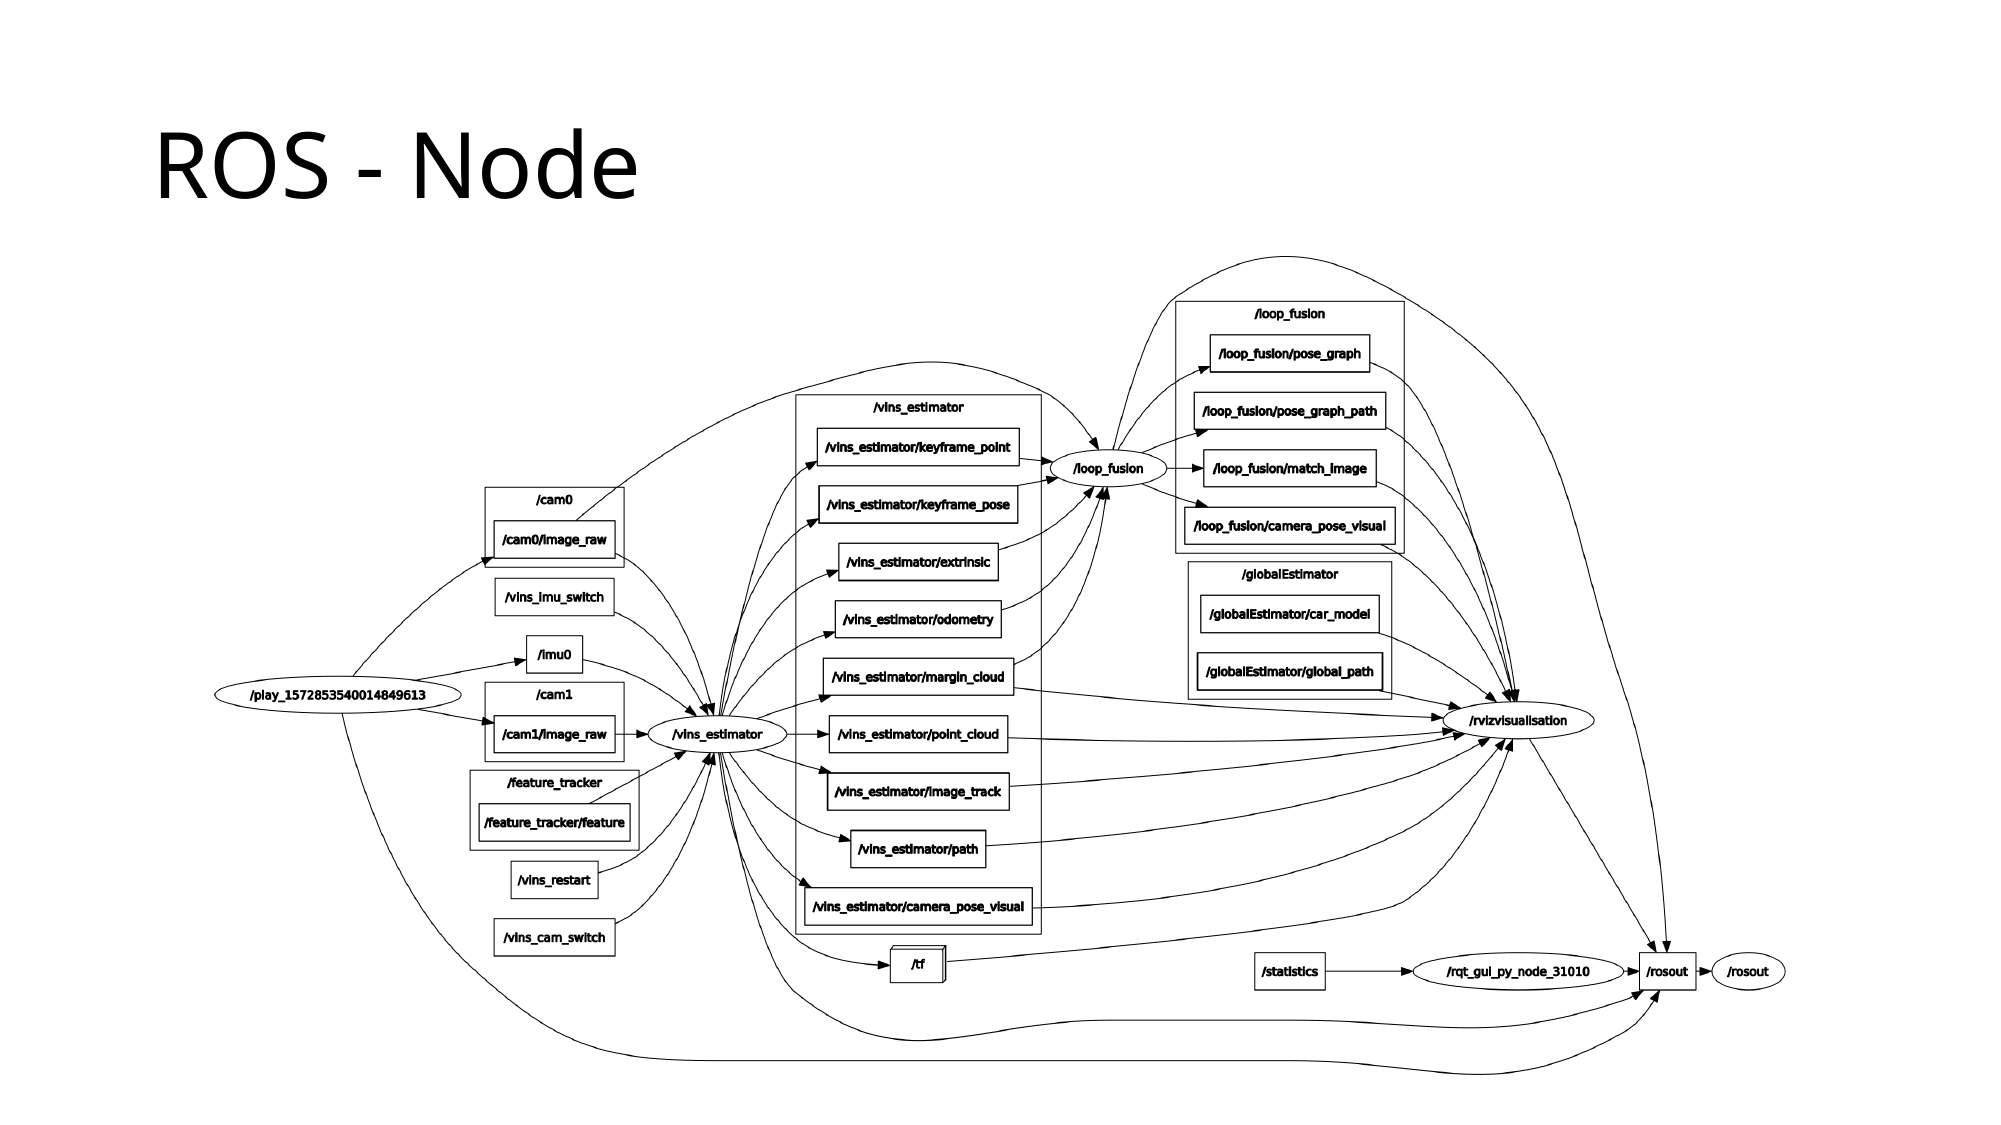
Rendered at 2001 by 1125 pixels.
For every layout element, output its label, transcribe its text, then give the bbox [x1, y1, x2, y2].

picture [214, 239, 1786, 1106]
title ROS - Node [137, 59, 1863, 278]
